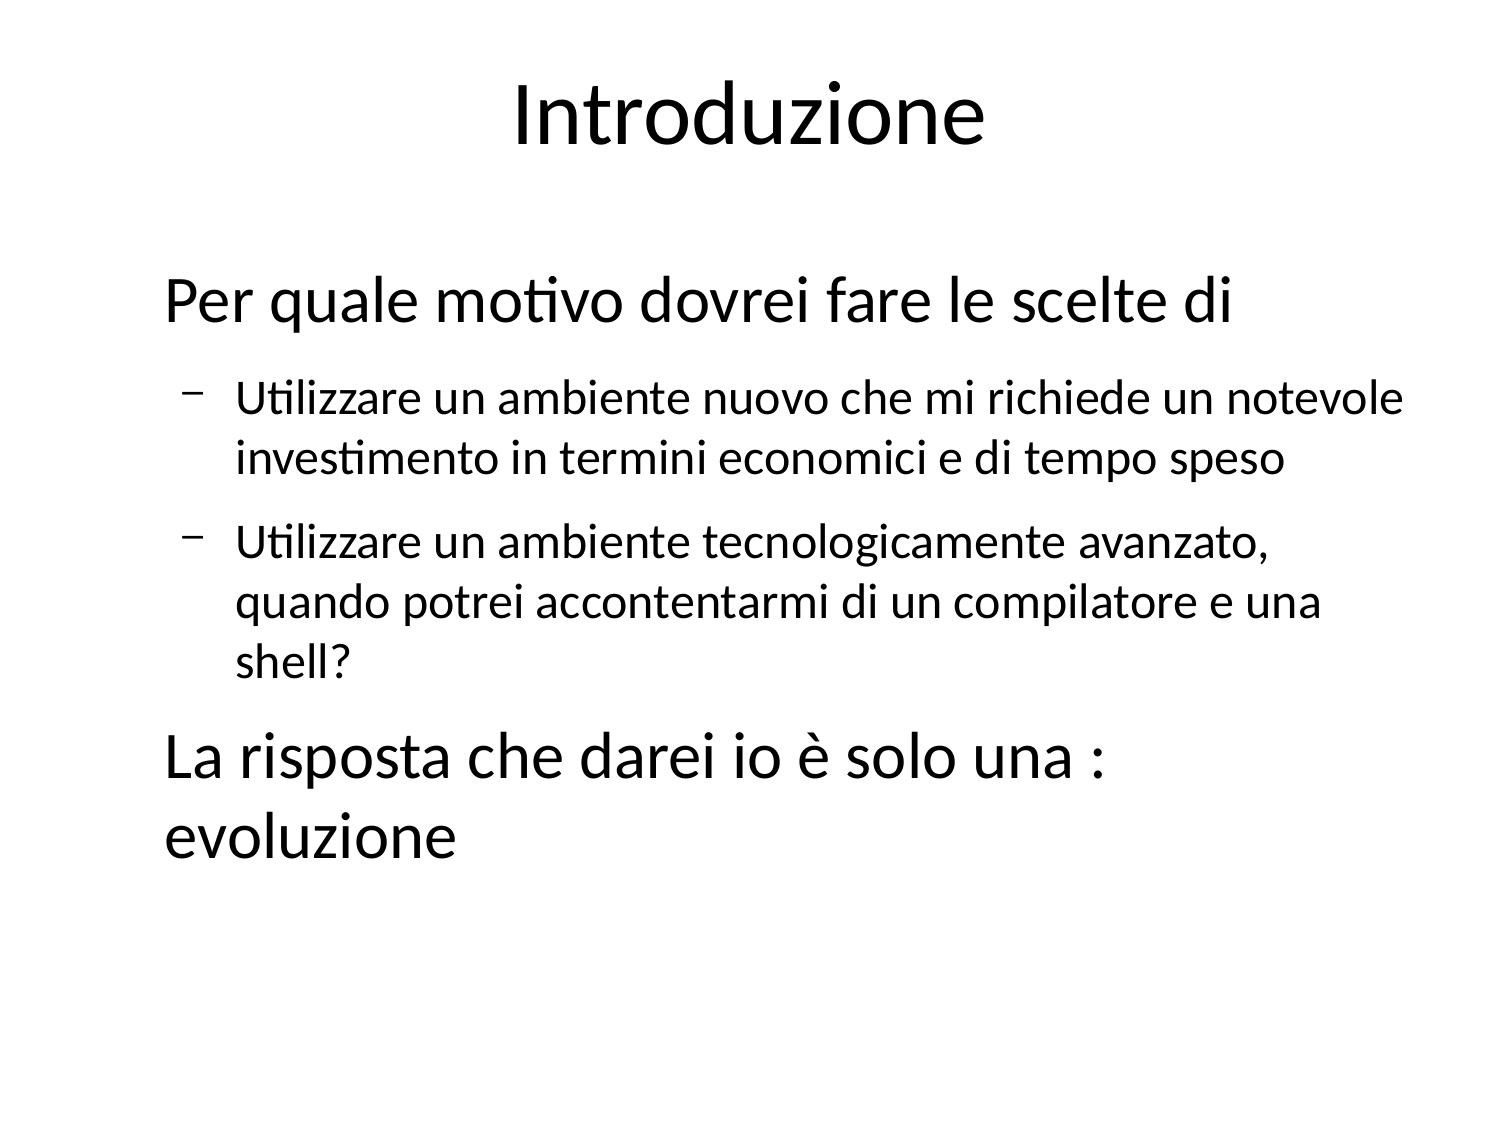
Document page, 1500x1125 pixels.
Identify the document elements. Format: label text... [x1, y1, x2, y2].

list Per quale motivo dovrei fare le scelte di Utilizzare un ambiente nuovo che mi richiede un notevole investimento in termini economici e di tempo speso Utilizzare un ambiente tecnologicamente avanzato, quando potrei accontentarmi di un compilatore e una shell? La risposta che darei io è solo una : evoluzione [79, 248, 1430, 991]
title Introduzione [75, 45, 1425, 233]
